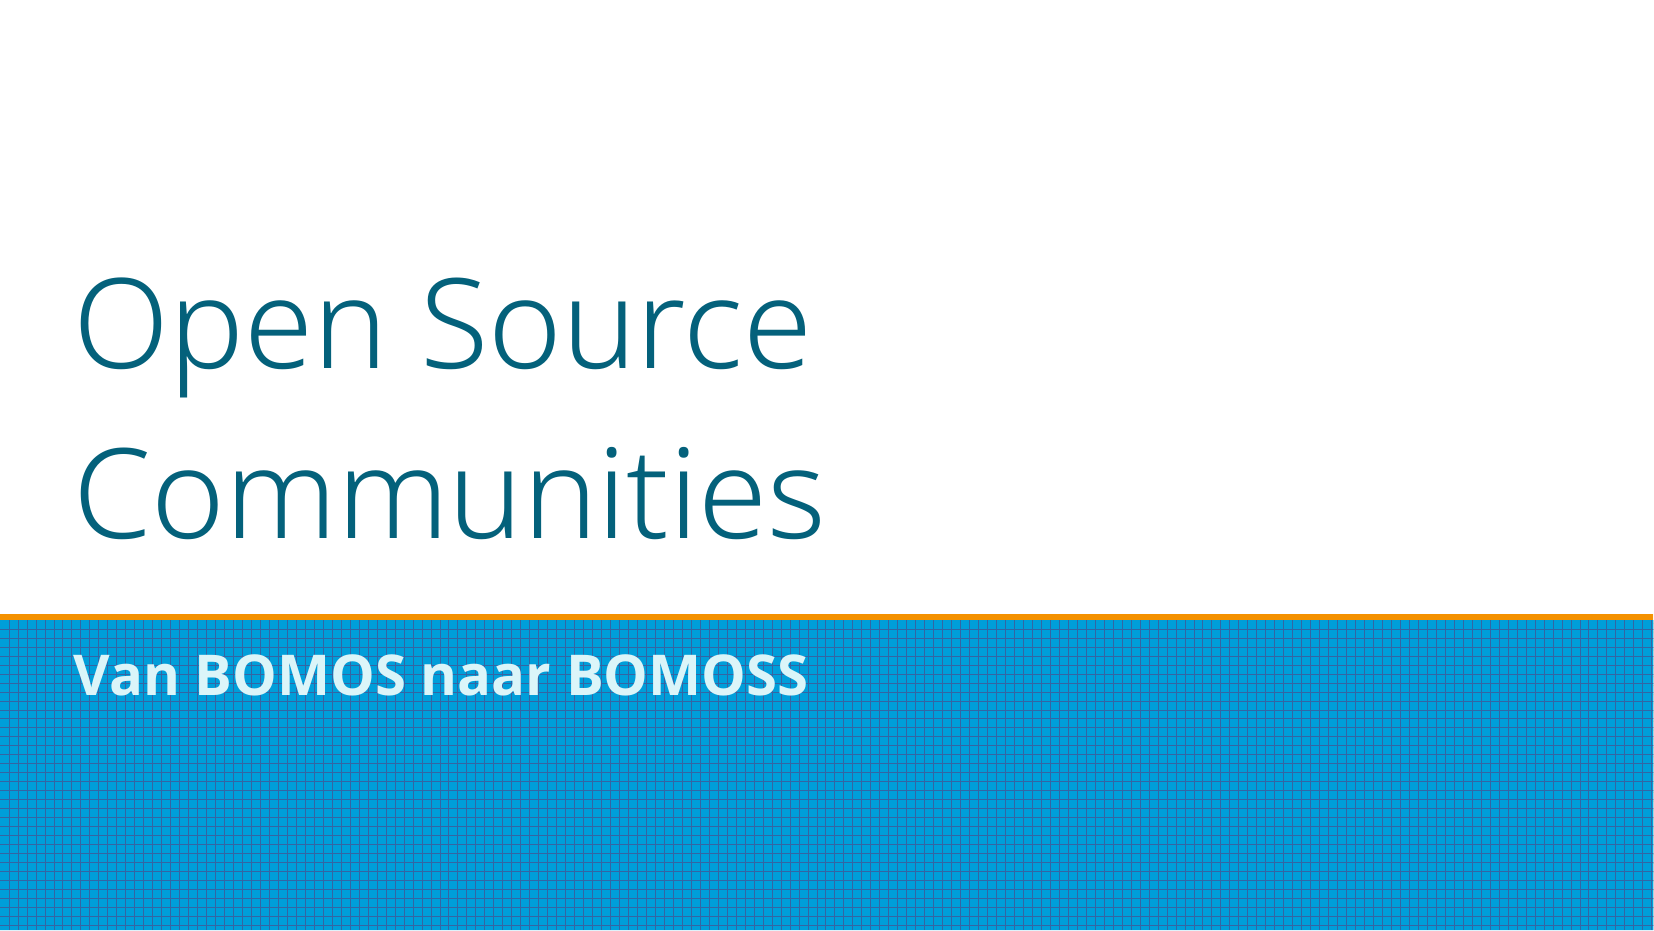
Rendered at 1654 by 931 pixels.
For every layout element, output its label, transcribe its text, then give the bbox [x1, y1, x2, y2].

subtitle Van BOMOS naar BOMOSS [73, 634, 1551, 827]
title Open Source Communities [73, 44, 1551, 576]
